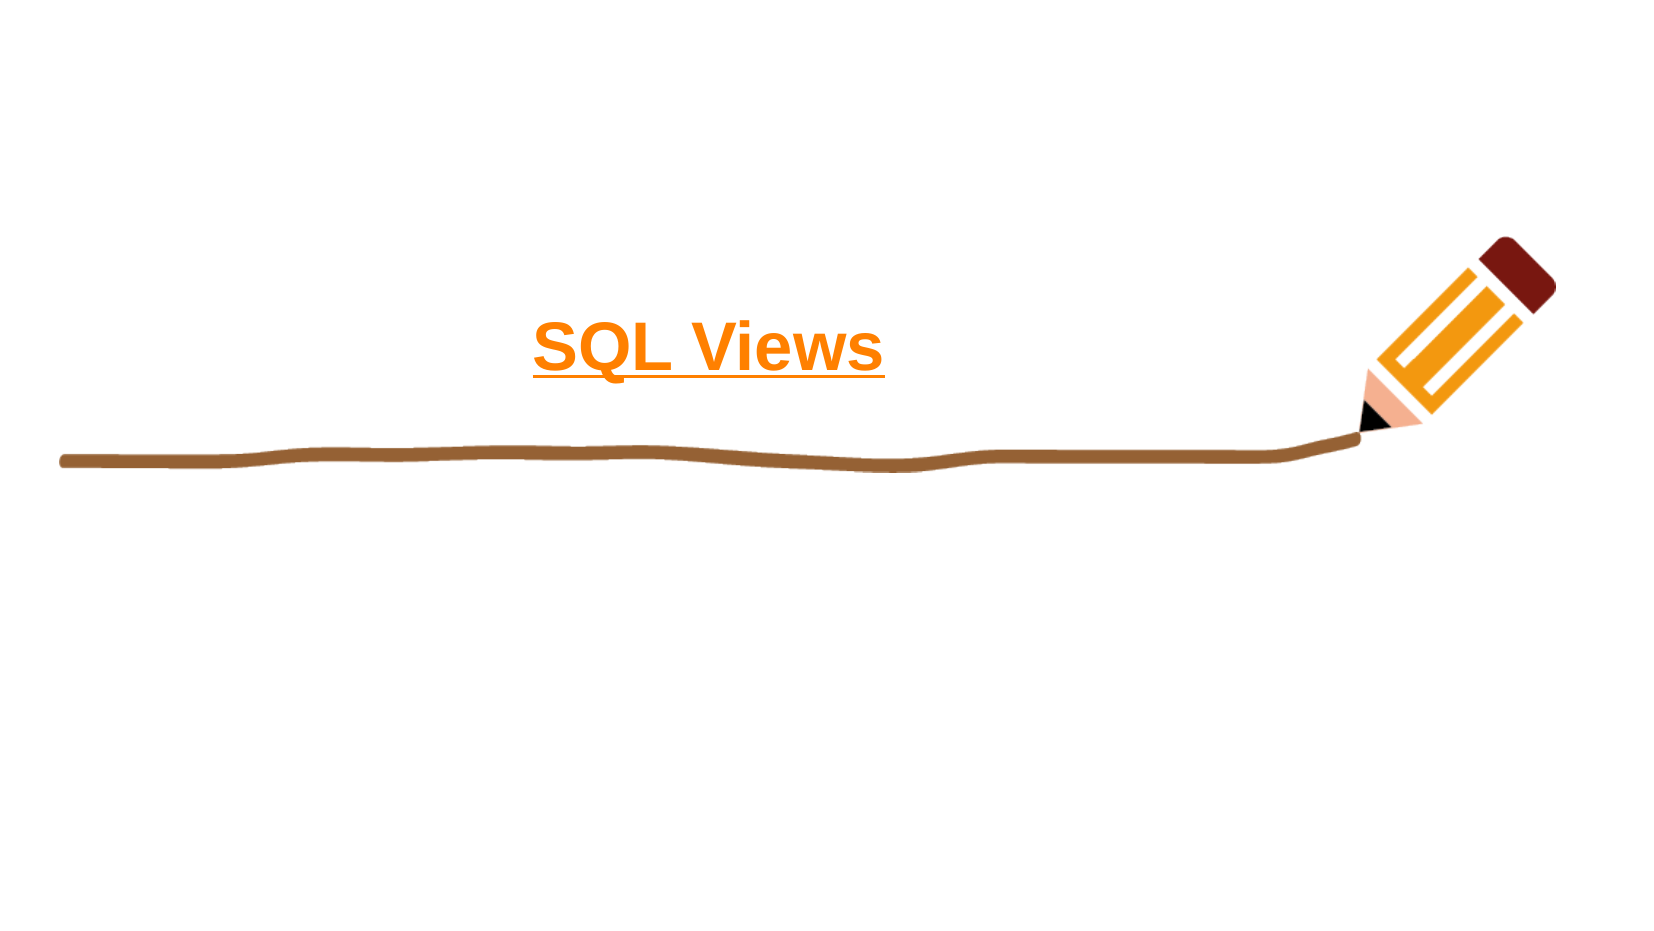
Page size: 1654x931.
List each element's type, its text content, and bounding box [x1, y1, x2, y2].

title SQL Views [88, 265, 1329, 429]
picture [59, 236, 1556, 473]
